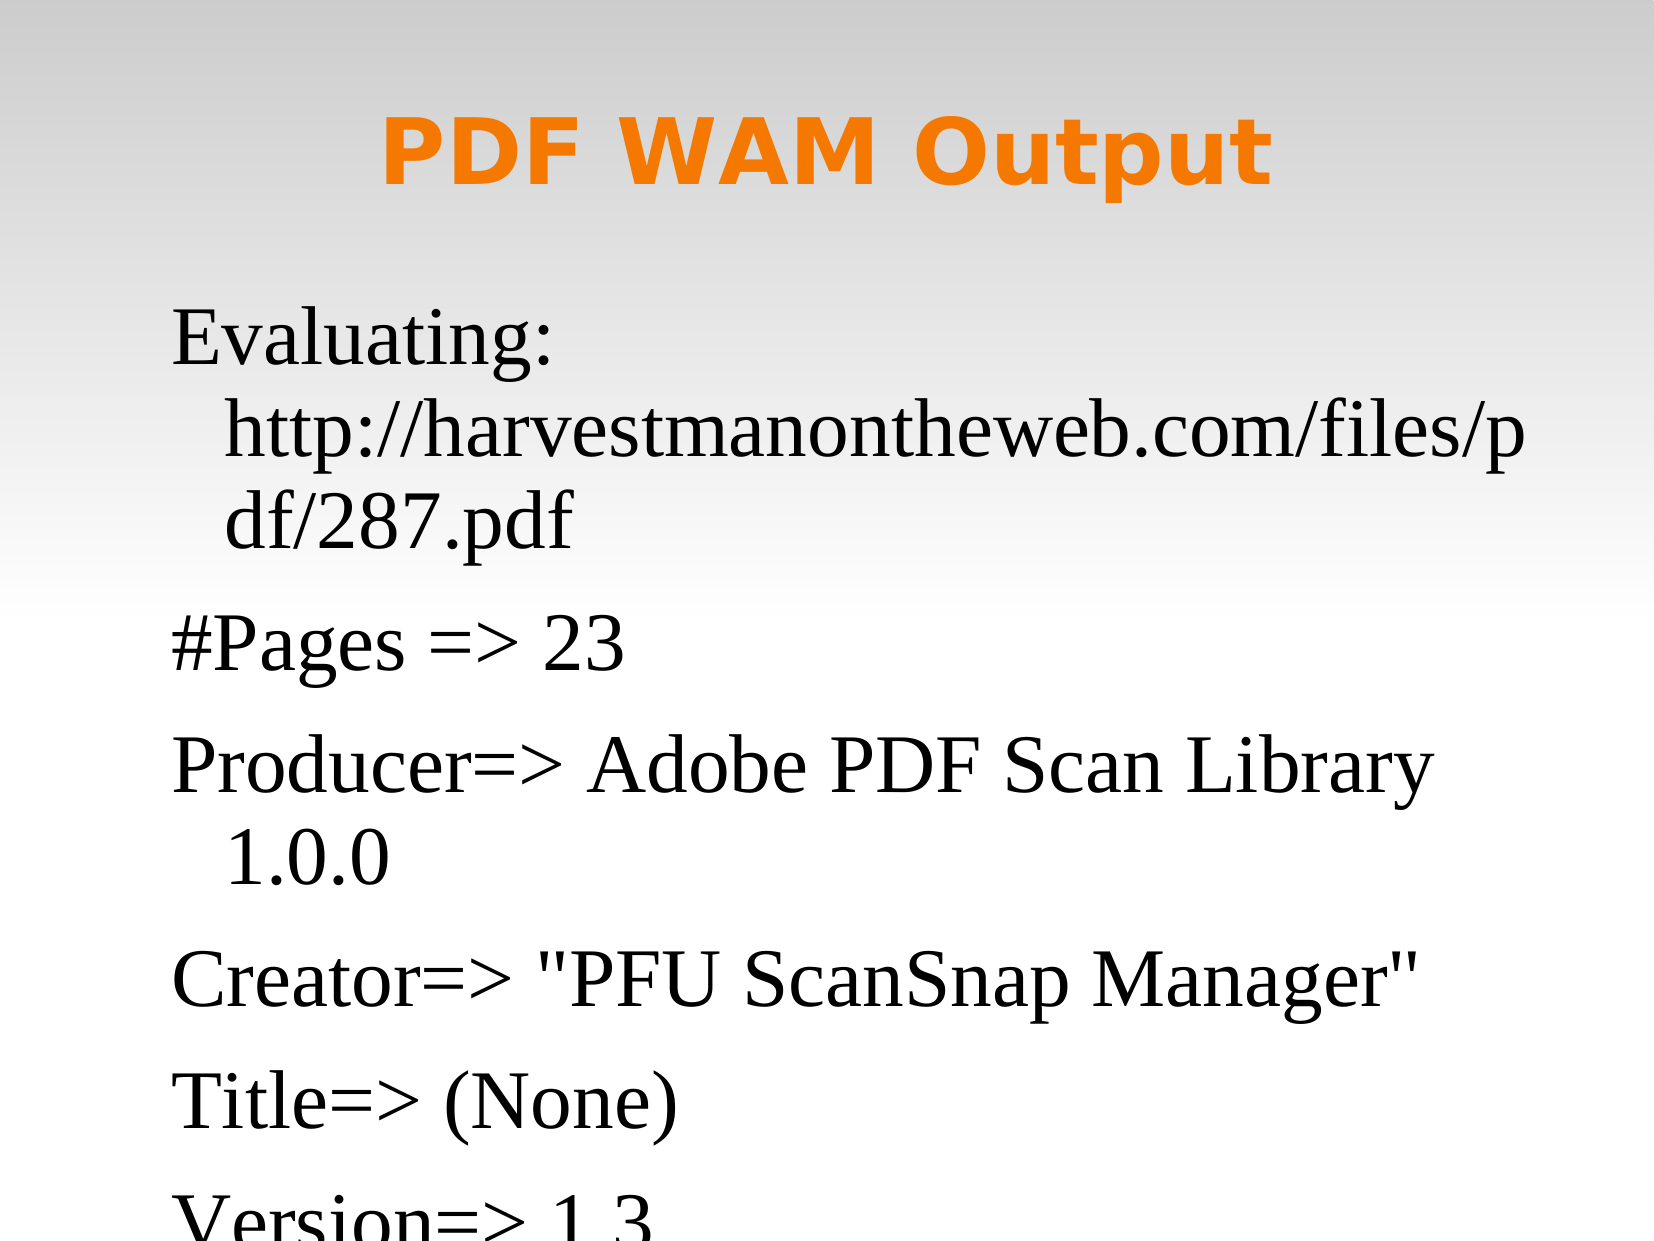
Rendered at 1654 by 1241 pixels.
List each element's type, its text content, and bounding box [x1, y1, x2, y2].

title PDF WAM Output [82, 49, 1571, 257]
list Evaluating: http://harvestmanontheweb.com/files/pdf/287.pdf #Pages => 23 Producer=> Adobe PDF Scan Library 1.0.0 Creator=> "PFU ScanSnap Manager" Title=> (None) Version=> 1.3 Has structure tree=> False Has forms=> False Has bookmarks=> False Scan check: found scan producer! Warning: document has no headers! Processed in 0.05 seconds {'EIAO.A.15.3.1.4.PDF.1.1': {(0, 1): 1}, 'EIAO.A.15.1.1.4.PDF.1.1': {(0, 1): 0}, 'EIAO.A.0.0.0.4.PDF.5.1': {(0, 1): 0}, 'EIAO.A.0.0.0.4.PDF.8.1': {(0, 1): 0}, 'EIAO.A.10.3.1.4.PDF.1.1': {(0, 1): 0}, 'EIAO.A.10.4.1.4.PDF.1.1': {(0, 1): 0}, 'EIAO.A.0.0.0.4.PDF.9.1': {(0, 1): 0}, 'EIAO.A.10.3.2.4.PDF.1.1': {(0, 1): 0}, 'EIAO.A.0.0.0.4.PDF.1.1': {(0, 1): '1.3'}, 'EIAO.A.0.0.0.4.PDF.2.1': {(0, 1): u'"PFU ScanSnap Manager"'}, 'EIAO.A.0.0.0.4.PDF.7.1': {(0, 1): 0}, 'EIAO.A.0.0.0.4.PDF.6.1': {(0, 1): 0}, 'EIAO.A.10.13.3.4.PDF.1.1': {(0, 1): 0}, 'EIAO.A.10.10.3.4.PDF.1.1': {(0, 1): 1}, 'EIAO.A.10.3.5.4.PDF.1.1': {(0, 1): 1}, 'EIAO.A.10.8.1.4.PDF.1.1': {(0, 1): 1}, 'EIAO.A.0.0.0.4.PDF.3.1': {(0, 1): u'Adobe PDF Scan Library 1.0.0'}, 'EIAO.A.15.2.1.4.PDF.1.1': {(0, 1): 1}} [82, 290, 1571, 1109]
